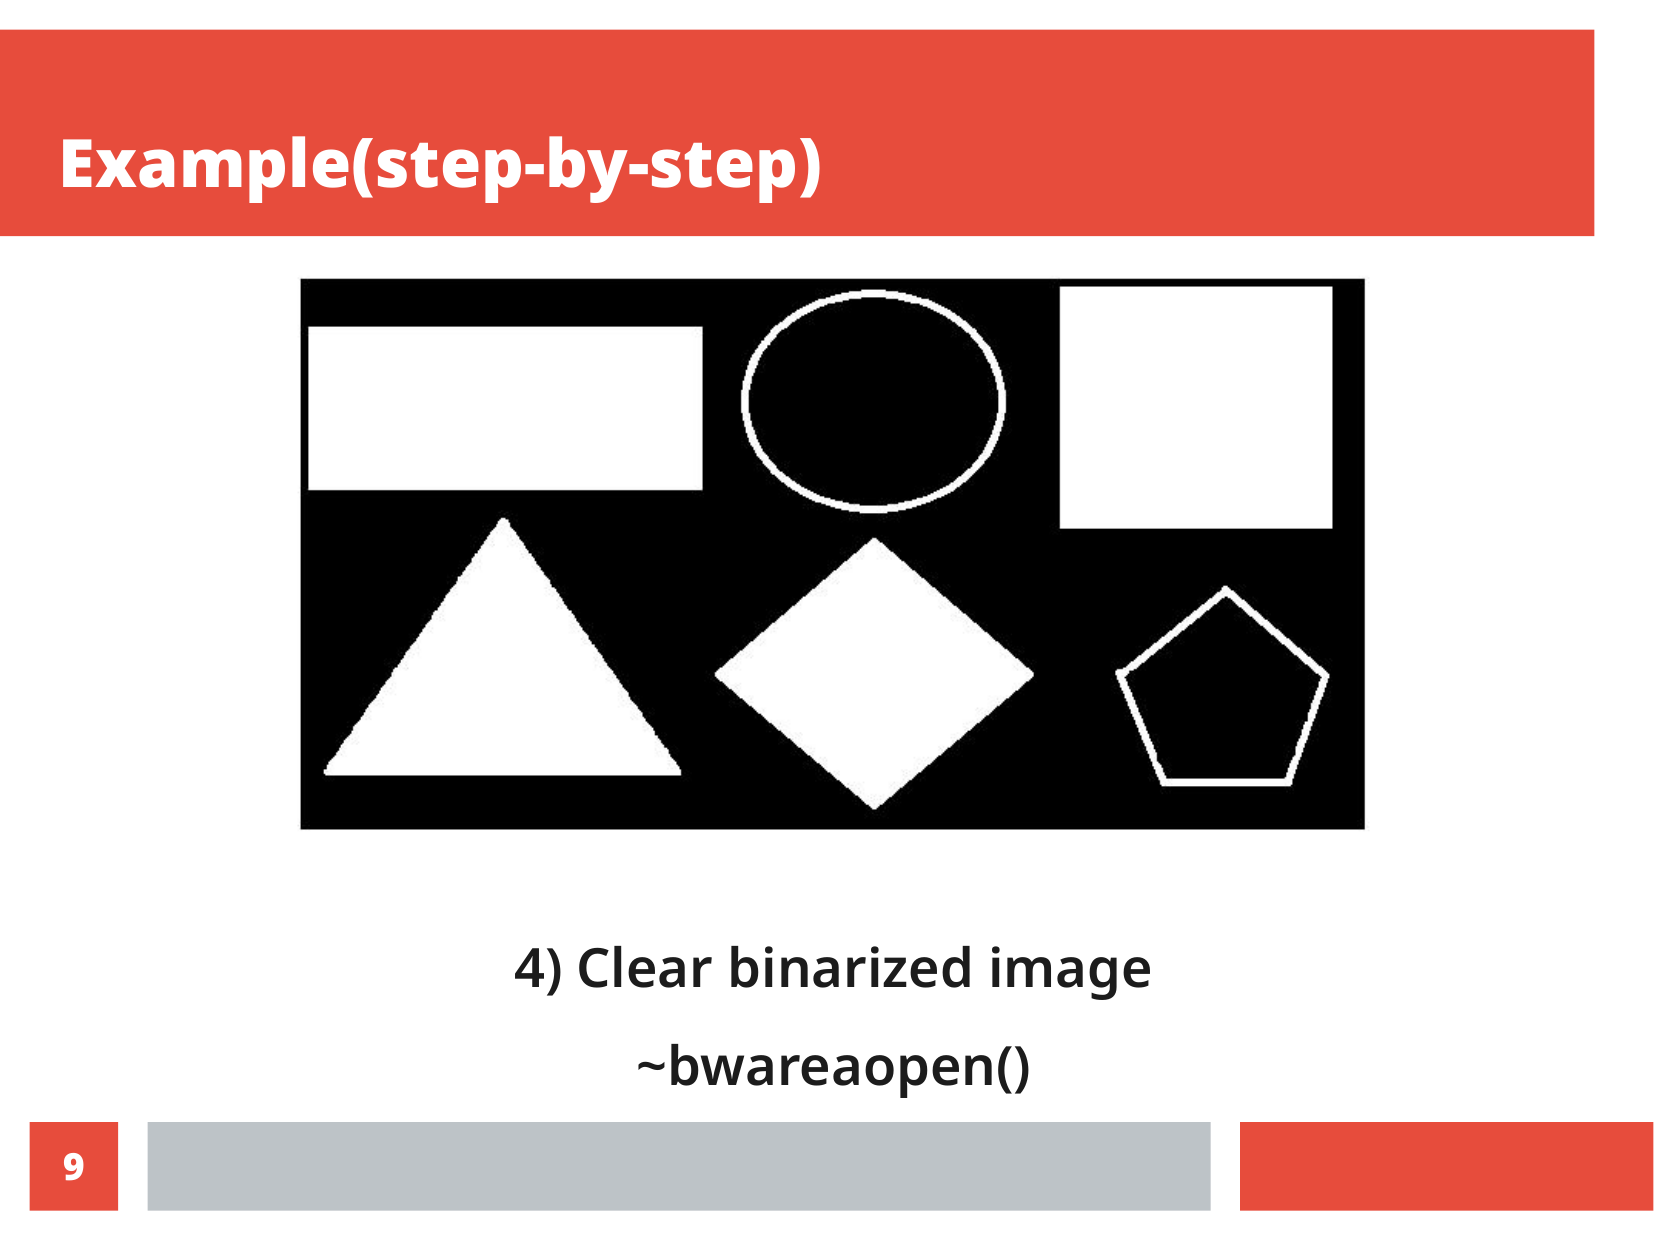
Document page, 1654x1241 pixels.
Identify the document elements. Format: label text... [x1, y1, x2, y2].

picture [150, 239, 1516, 930]
list 4) Clear binarized image ~bwareaopen() [404, 930, 1246, 1115]
title Example(step-by-step) [59, 59, 1595, 207]
